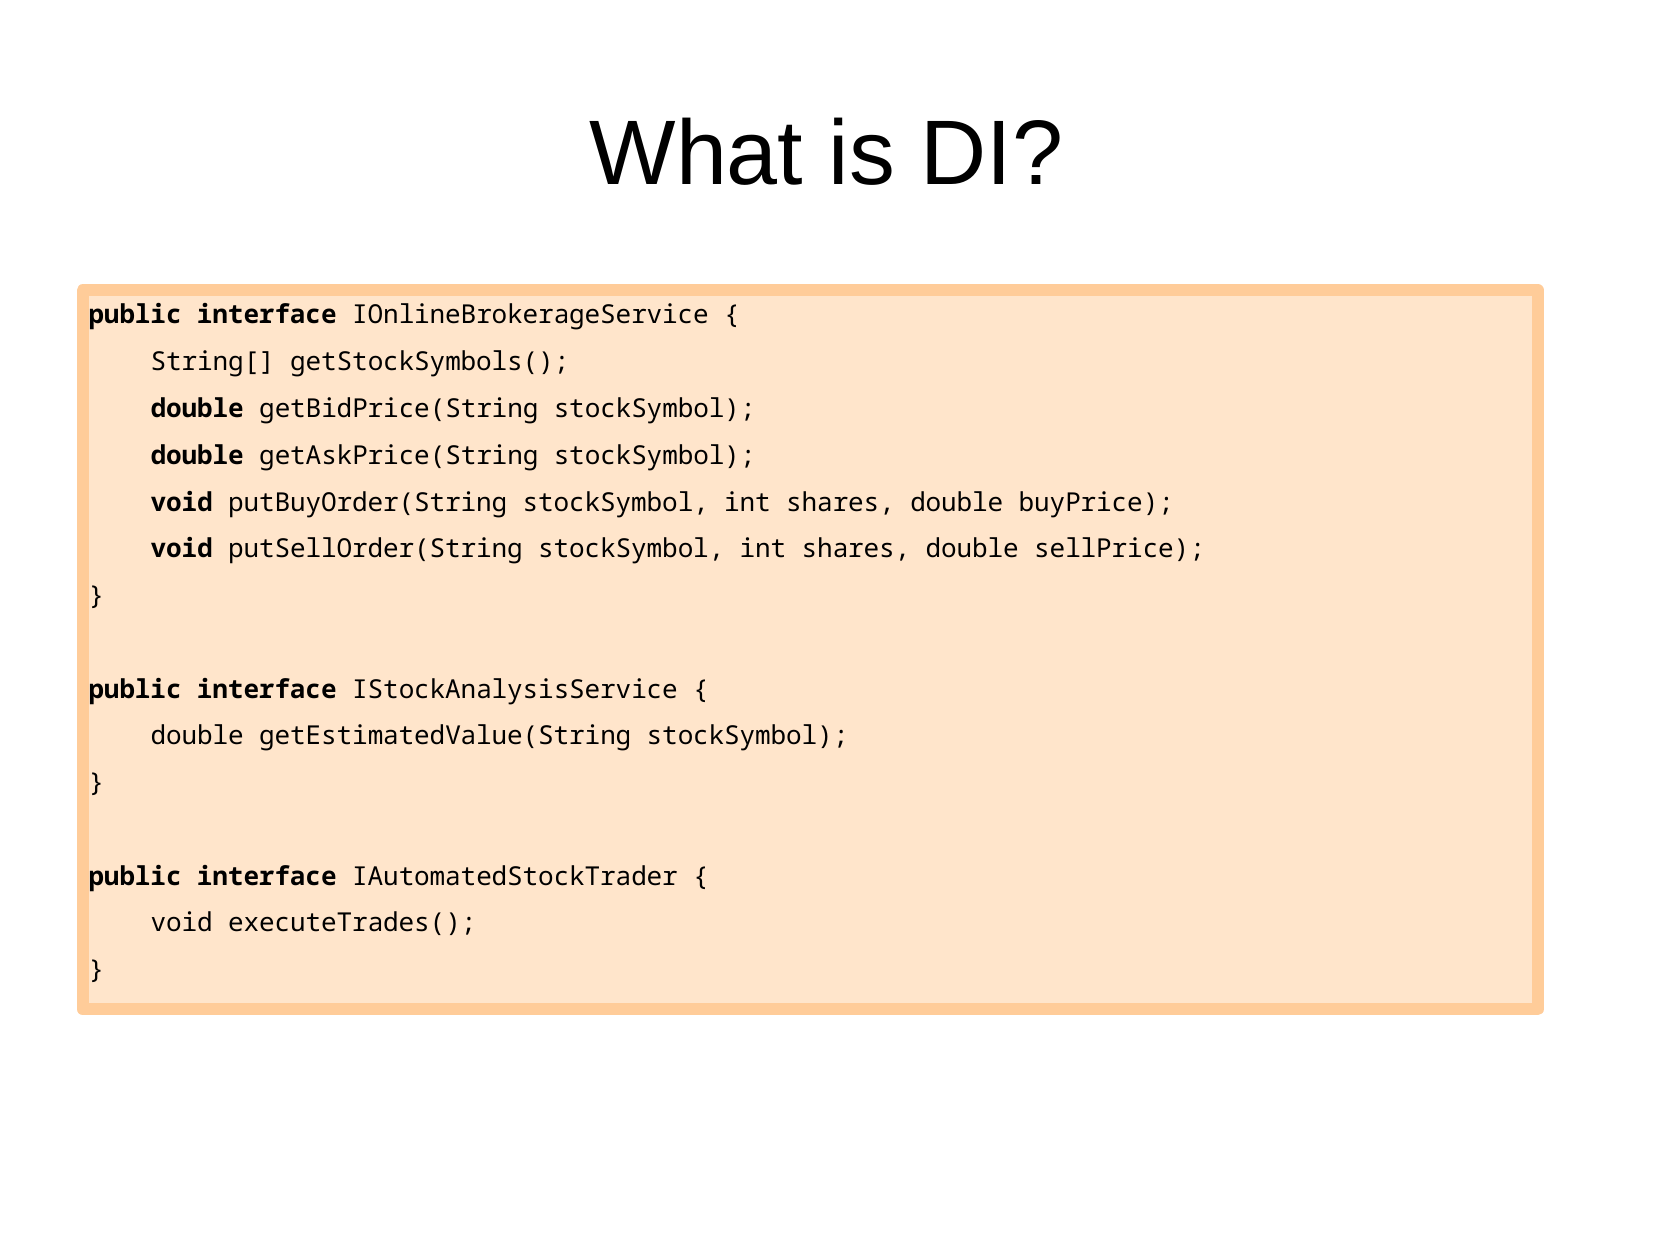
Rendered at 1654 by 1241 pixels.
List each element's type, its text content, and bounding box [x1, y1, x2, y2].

list public interface IOnlineBrokerageService { String[] getStockSymbols(); double getBidPrice(String stockSymbol); double getAskPrice(String stockSymbol); void putBuyOrder(String stockSymbol, int shares, double buyPrice); void putSellOrder(String stockSymbol, int shares, double sellPrice); } public interface IStockAnalysisService { double getEstimatedValue(String stockSymbol); } public interface IAutomatedStockTrader { void executeTrades(); } [82, 290, 1538, 1010]
title What is DI? [82, 49, 1571, 257]
